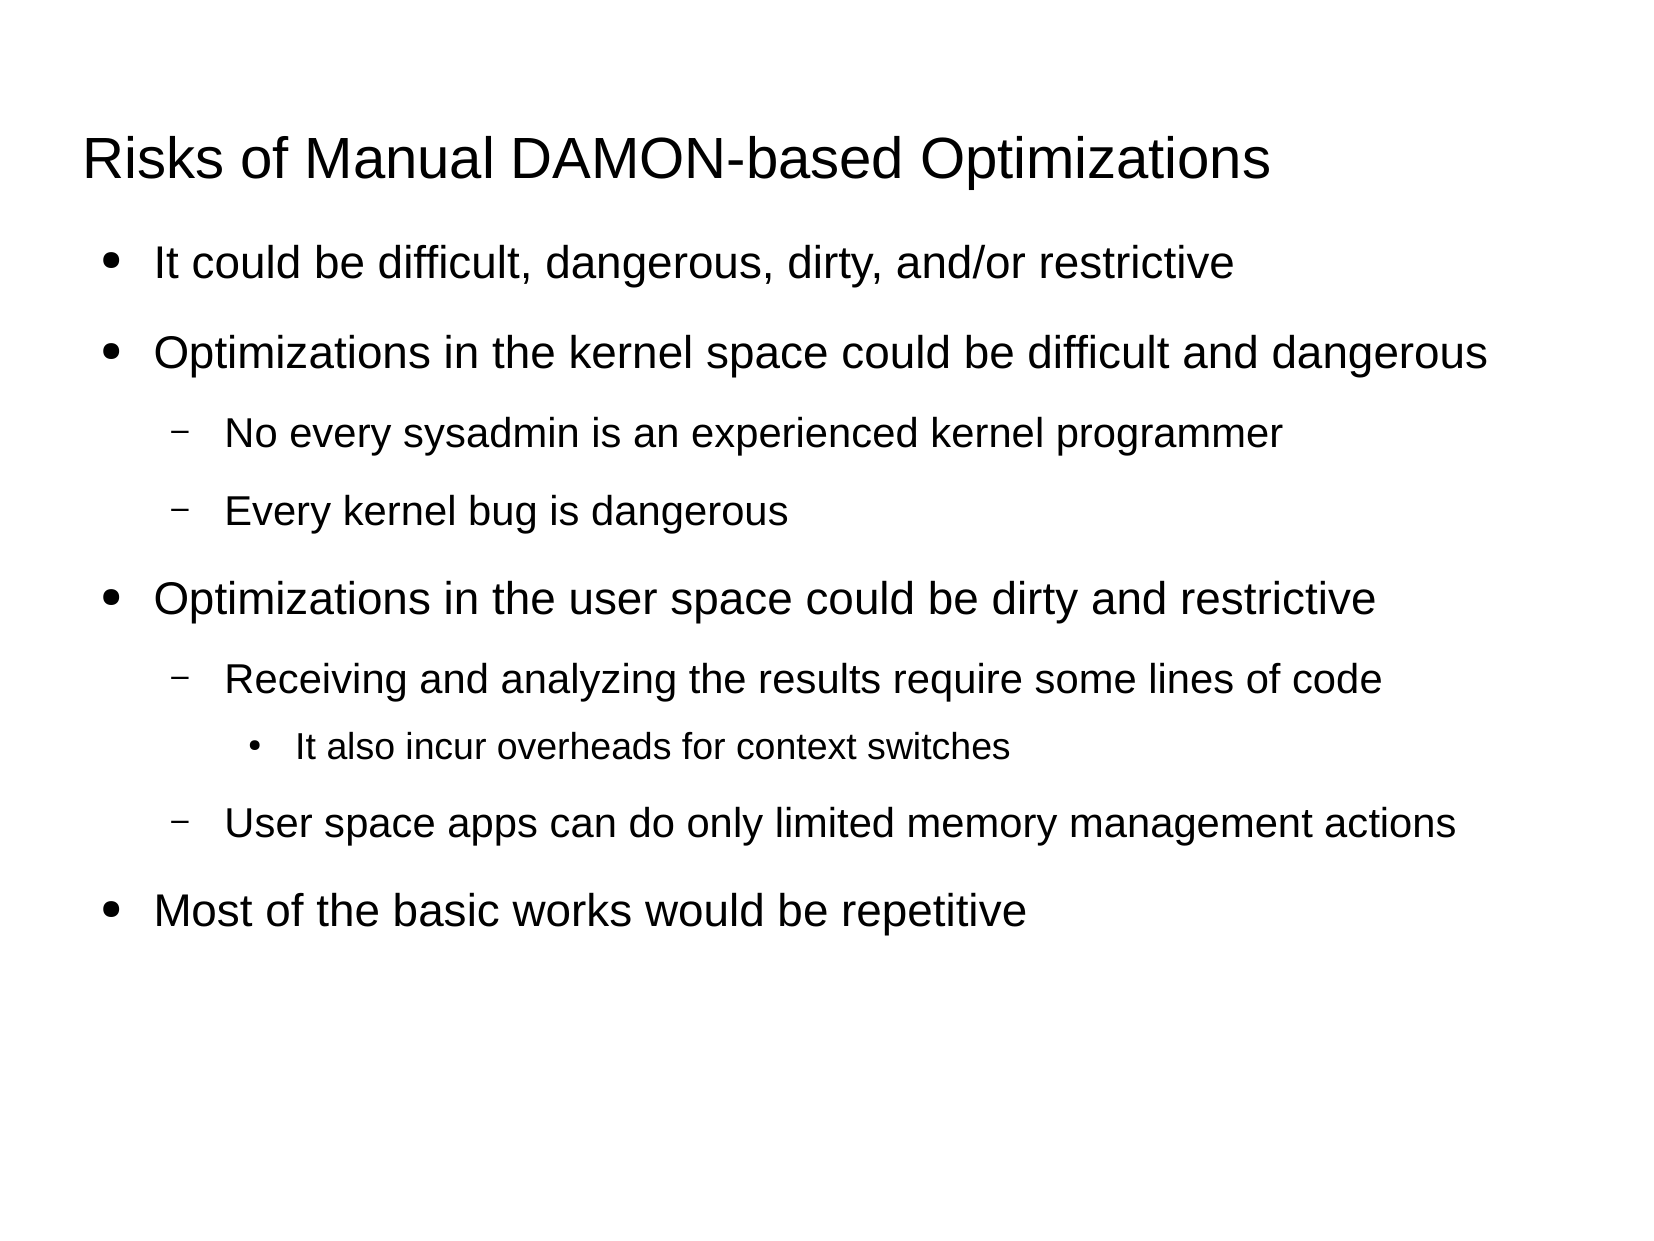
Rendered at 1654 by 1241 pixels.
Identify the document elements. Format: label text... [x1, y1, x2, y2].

list It could be difficult, dangerous, dirty, and/or restrictive Optimizations in the kernel space could be difficult and dangerous No every sysadmin is an experienced kernel programmer Every kernel bug is dangerous Optimizations in the user space could be dirty and restrictive Receiving and analyzing the results require some lines of code It also incur overheads for context switches User space apps can do only limited memory management actions Most of the basic works would be repetitive [82, 236, 1571, 1111]
title Risks of Manual DAMON-based Optimizations [82, 108, 1571, 210]
